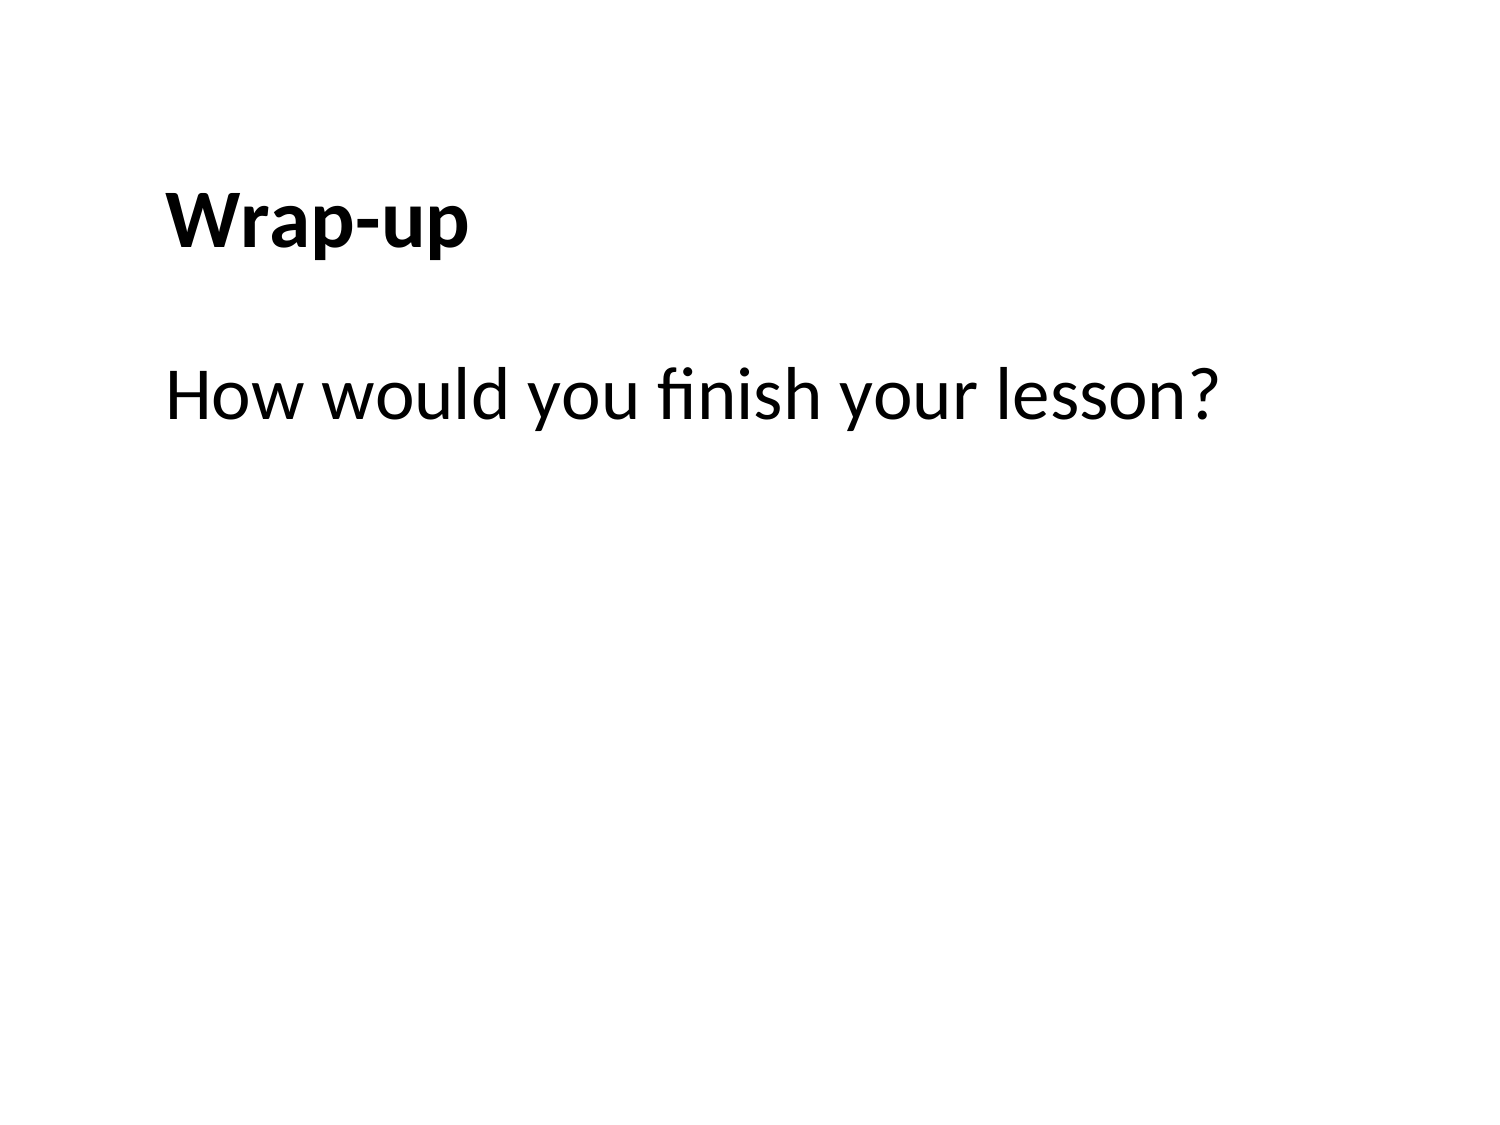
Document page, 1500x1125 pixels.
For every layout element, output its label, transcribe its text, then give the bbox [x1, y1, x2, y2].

text_box How would you finish your lesson? [150, 314, 1306, 871]
text_box Wrap-up [149, 166, 1427, 262]
